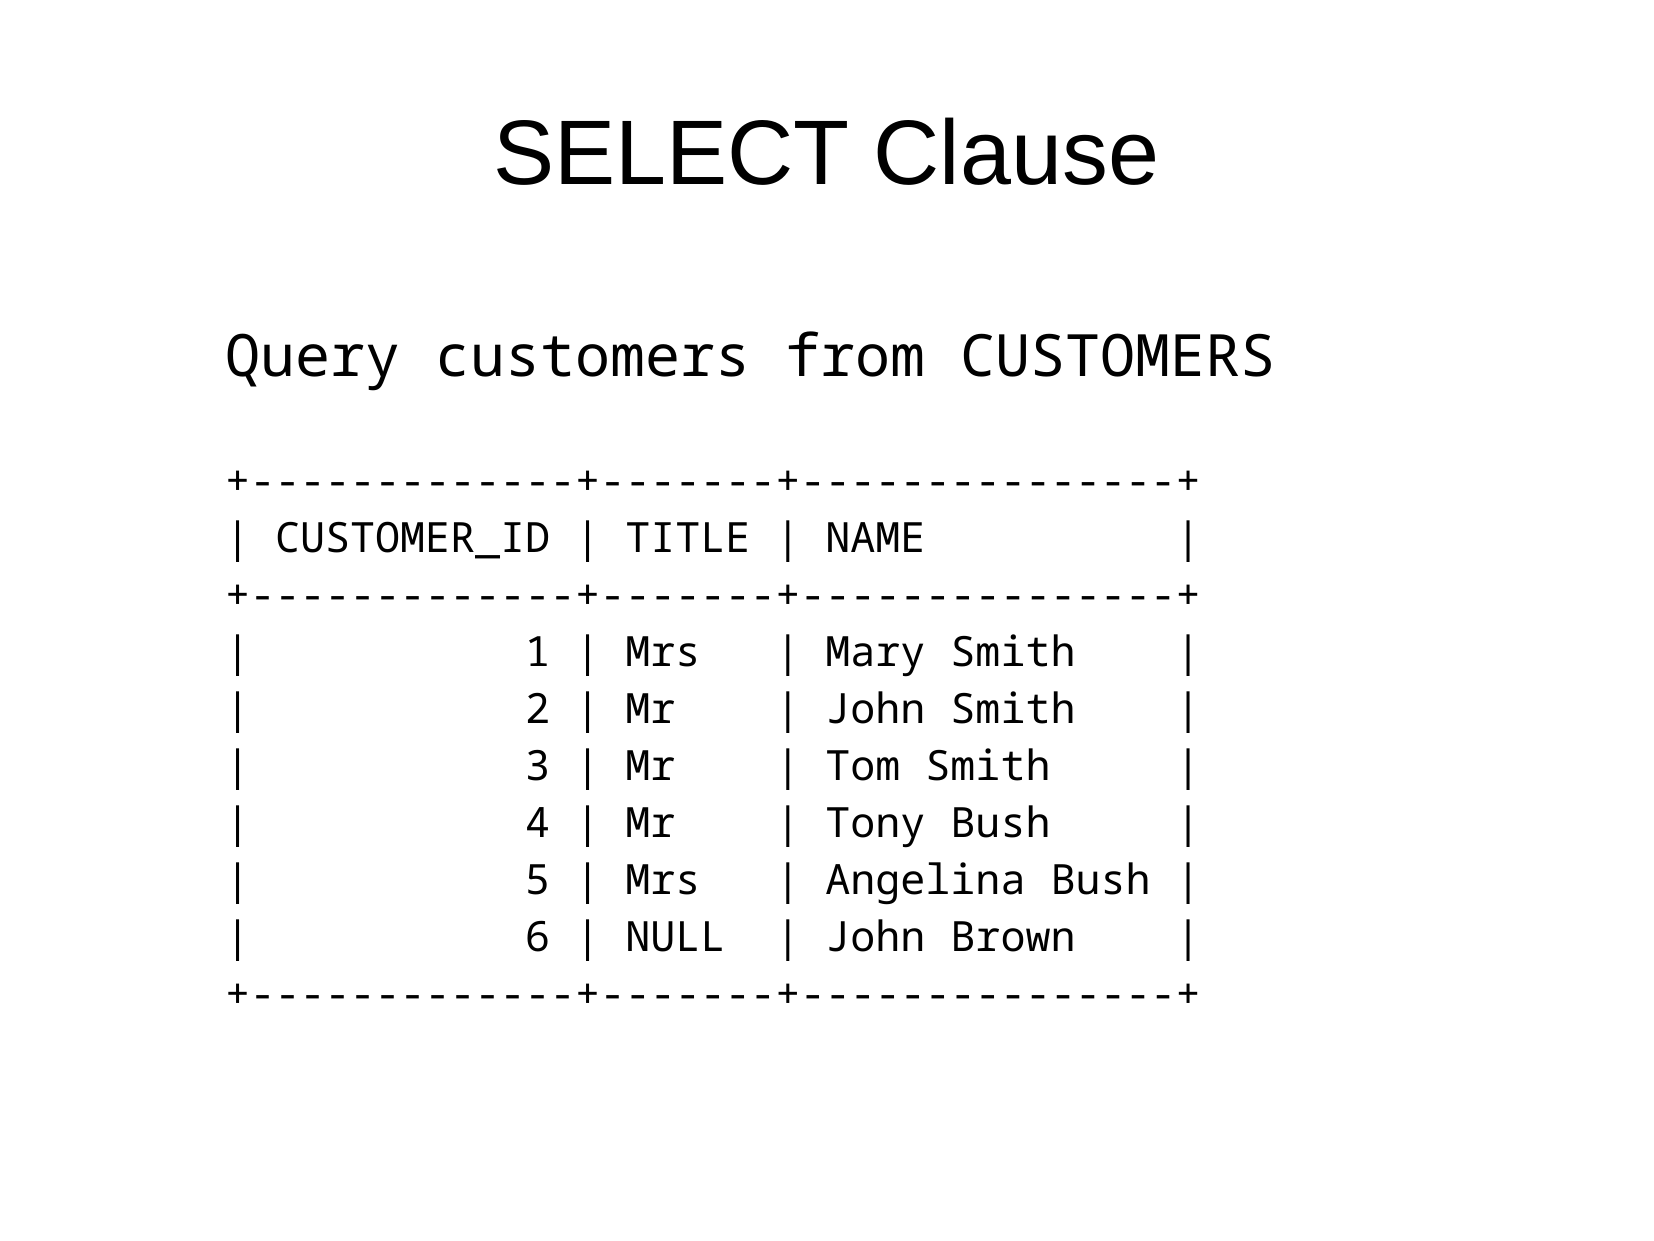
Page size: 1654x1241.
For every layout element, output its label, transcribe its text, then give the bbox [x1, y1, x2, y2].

title SELECT Clause [82, 49, 1571, 257]
subtitle Query customers from CUSTOMERS +-------------+-------+---------------+ | CUSTOMER_ID | TITLE | NAME | +-------------+-------+---------------+ | 1 | Mrs | Mary Smith | | 2 | Mr | John Smith | | 3 | Mr | Tom Smith | | 4 | Mr | Tony Bush | | 5 | Mrs | Angelina Bush | | 6 | NULL | John Brown | +-------------+-------+---------------+ [225, 330, 1471, 1006]
